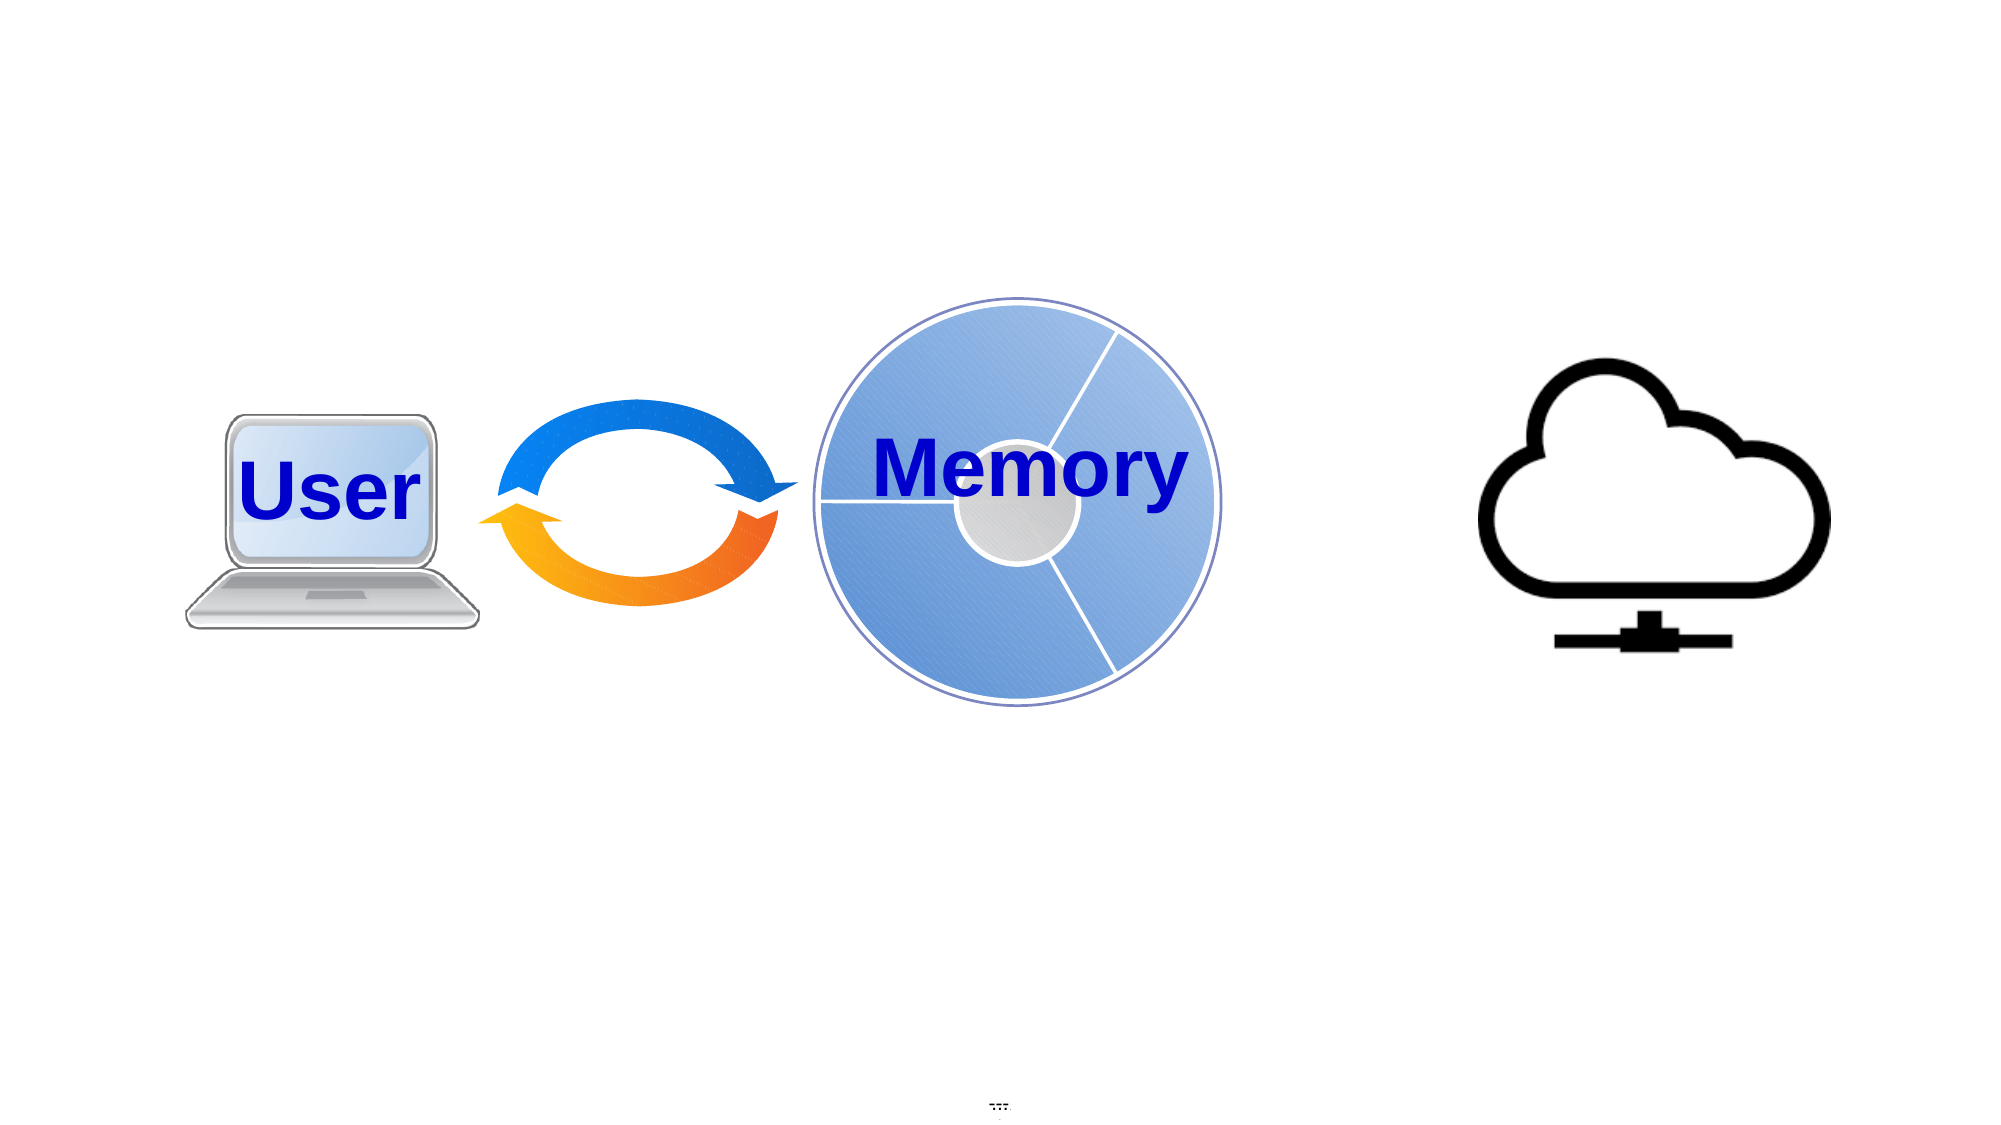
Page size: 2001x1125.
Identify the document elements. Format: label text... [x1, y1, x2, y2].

picture [1478, 329, 1831, 682]
text_box Memory [856, 414, 1225, 616]
picture [172, 280, 1240, 725]
text_box User [222, 437, 448, 579]
